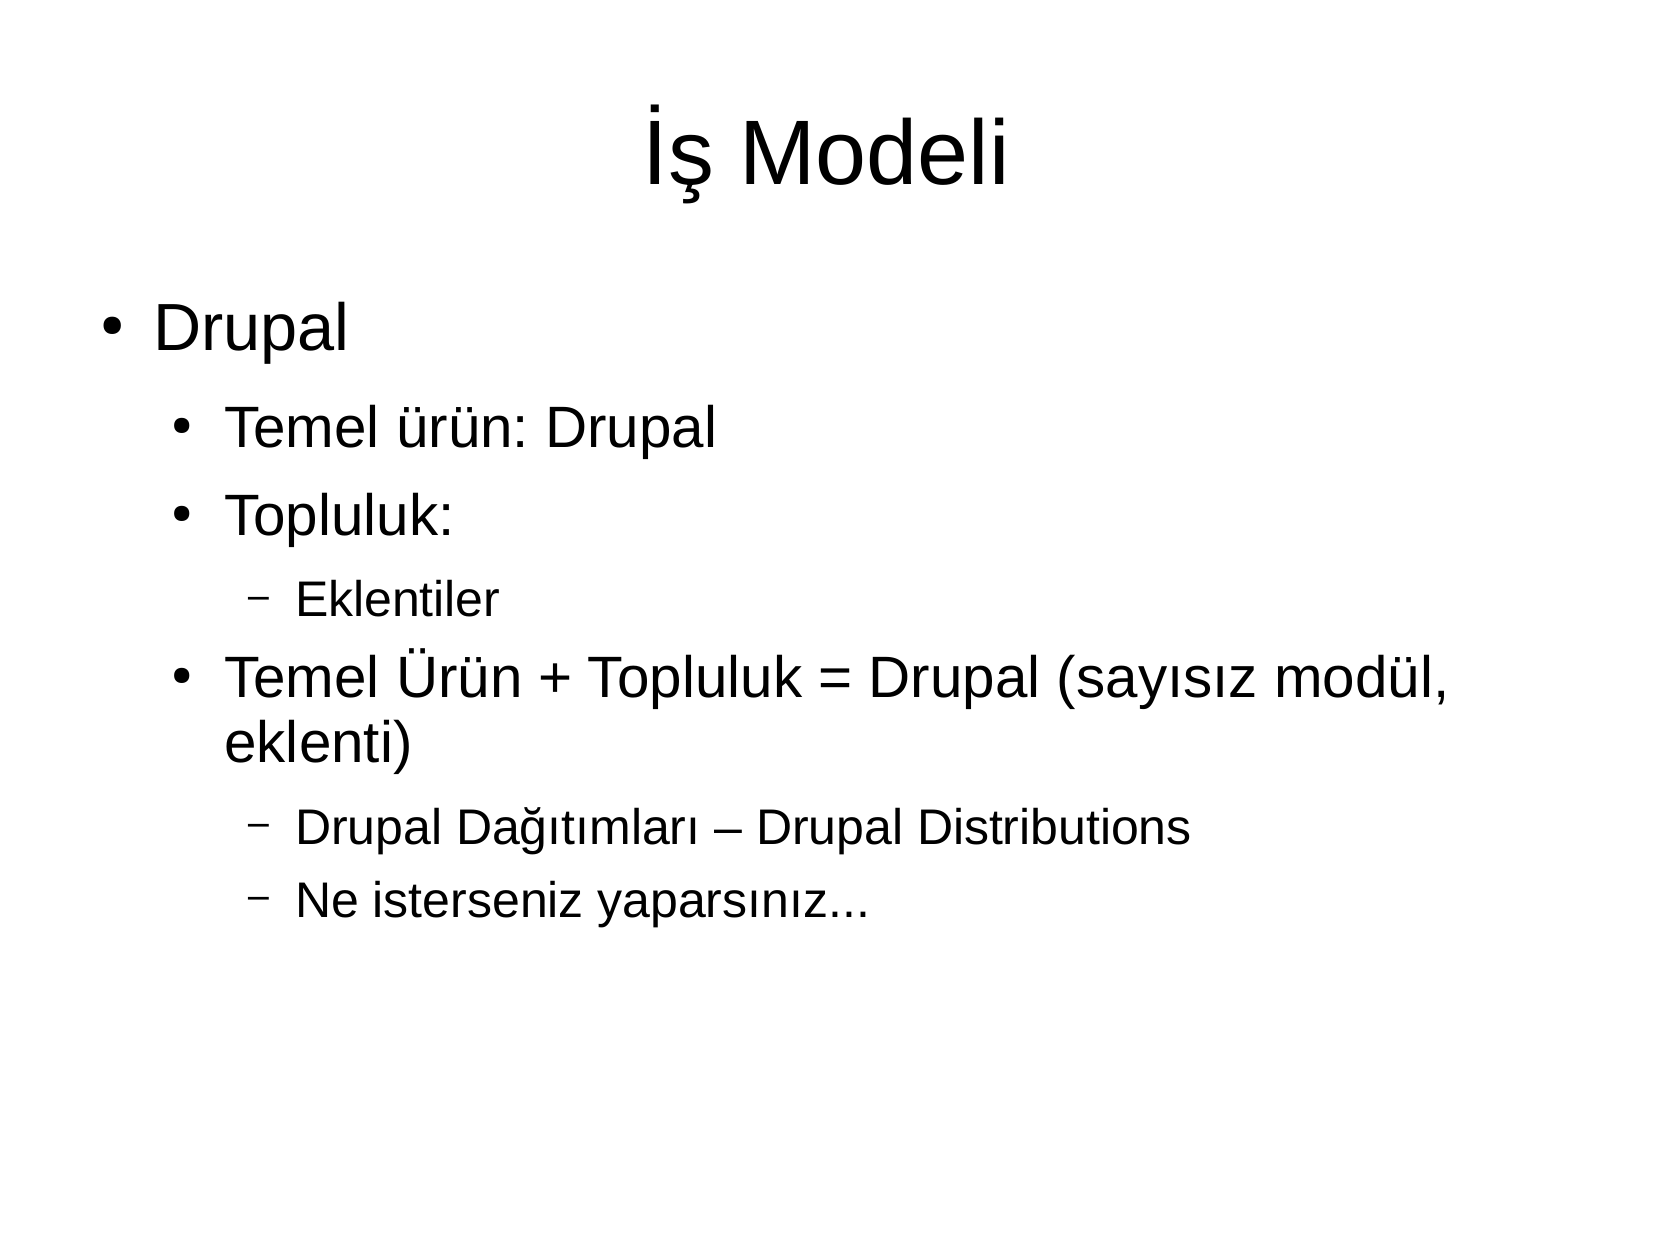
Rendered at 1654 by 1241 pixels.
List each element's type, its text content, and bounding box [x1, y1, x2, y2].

title İş Modeli [82, 49, 1571, 257]
list Drupal Temel ürün: Drupal Topluluk: Eklentiler Temel Ürün + Topluluk = Drupal (sayısız modül, eklenti) Drupal Dağıtımları – Drupal Distributions Ne isterseniz yaparsınız... [82, 290, 1571, 1109]
